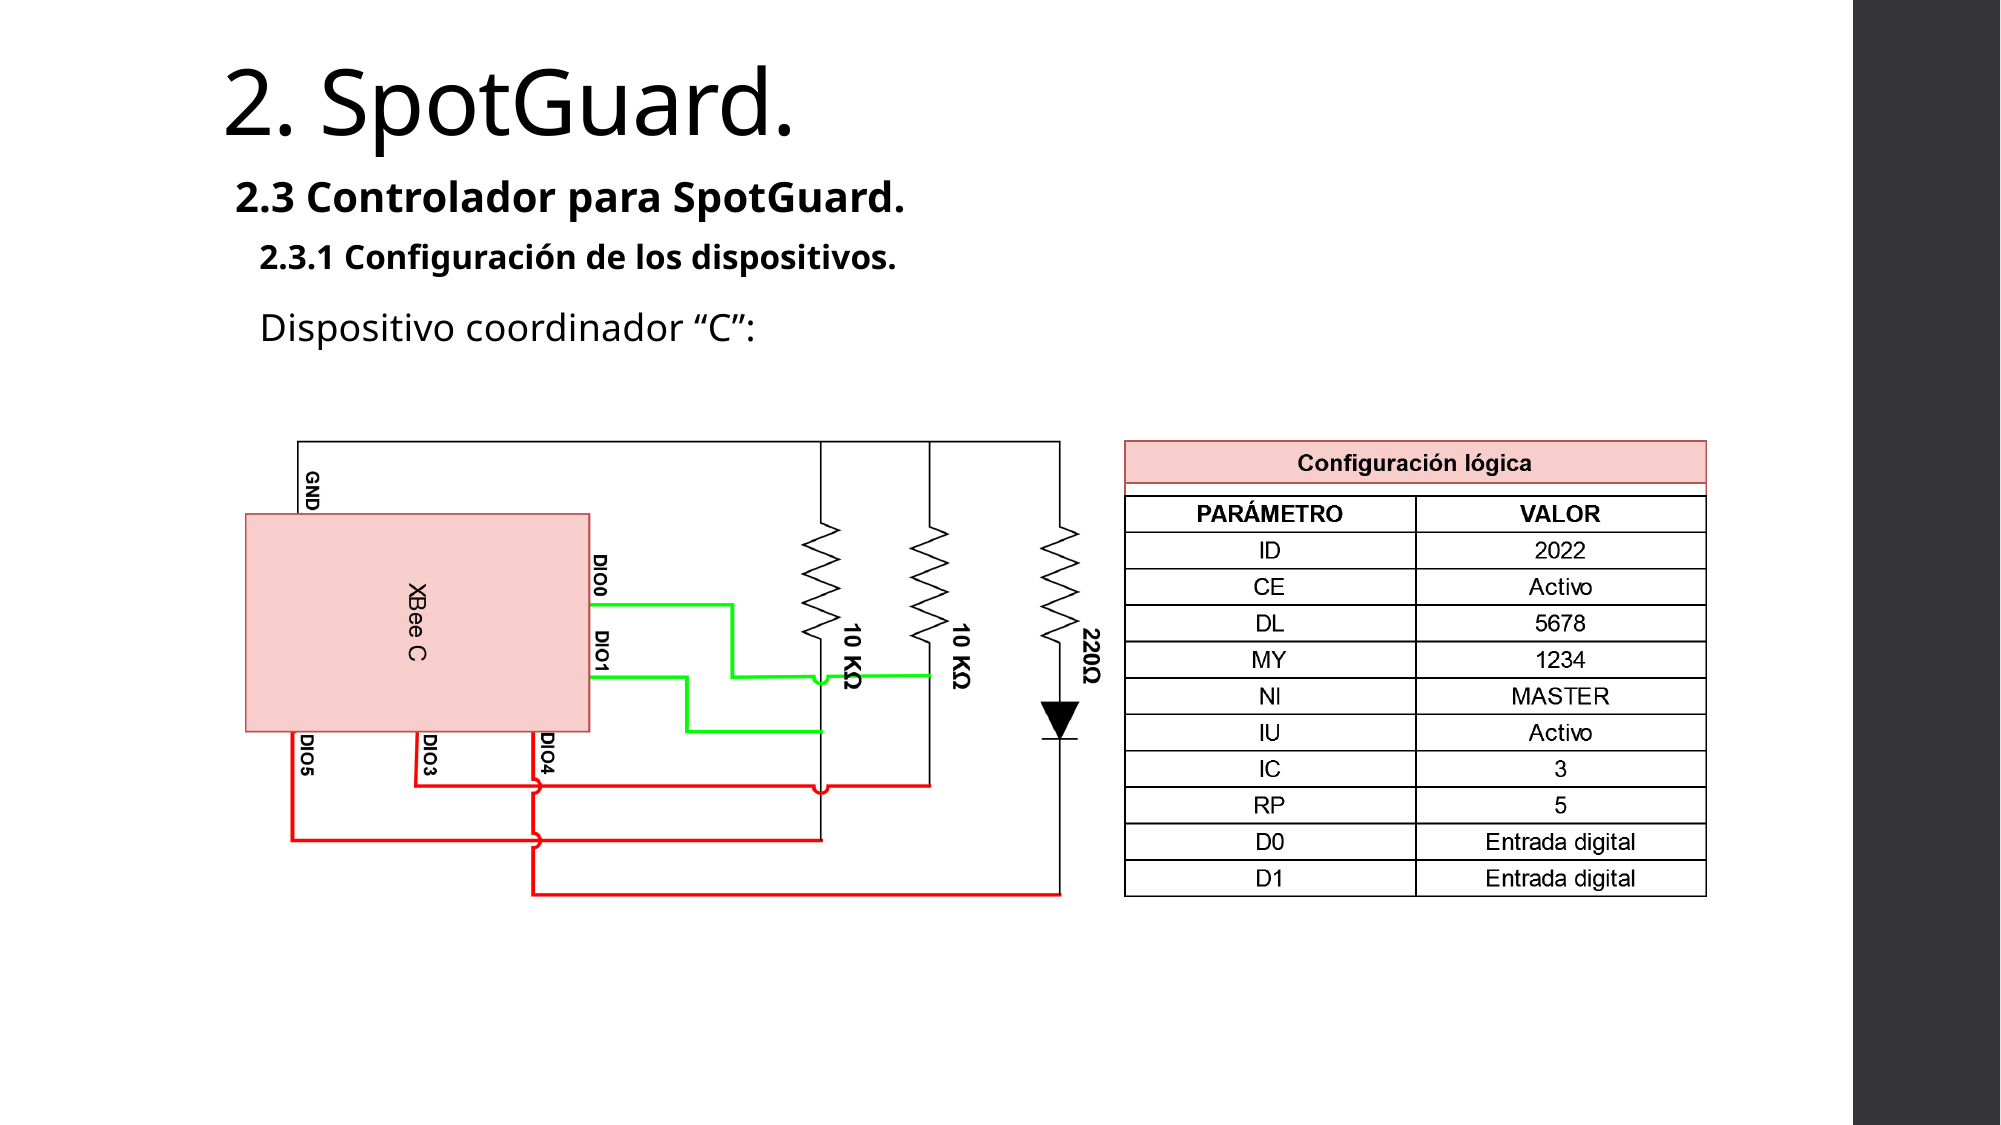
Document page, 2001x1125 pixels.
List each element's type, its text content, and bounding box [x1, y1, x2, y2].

picture [244, 440, 1111, 897]
text_box 2. SpotGuard. [206, 30, 1797, 164]
text_box 2.3 Controlador para SpotGuard. [220, 163, 1000, 229]
text_box 2.3.1 Configuración de los dispositivos. [244, 228, 1025, 285]
picture [1124, 440, 1707, 897]
list Dispositivo coordinador “C”: [244, 299, 1655, 1014]
